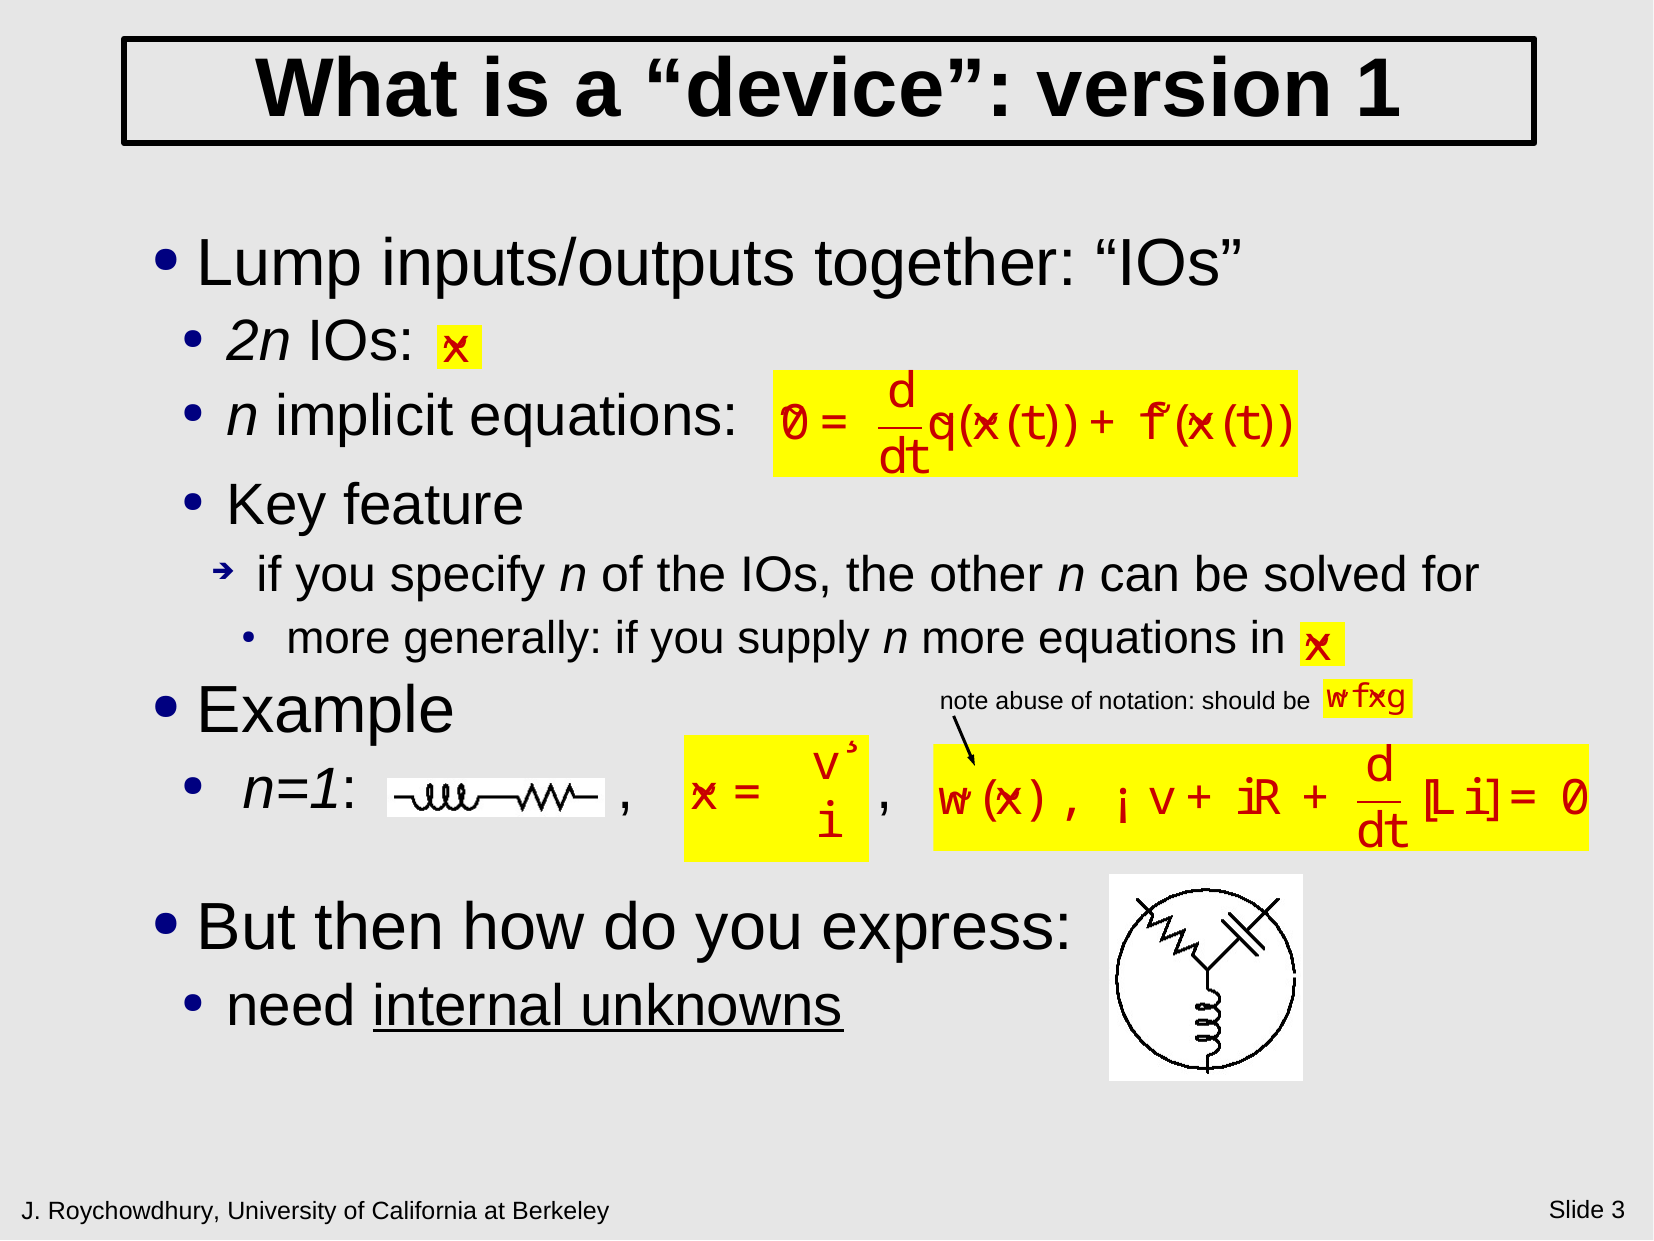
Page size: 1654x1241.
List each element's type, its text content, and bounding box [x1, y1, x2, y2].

picture [772, 369, 1299, 477]
picture [683, 735, 869, 862]
picture [933, 744, 1589, 852]
picture [1109, 874, 1303, 1081]
text_box note abuse of notation: should be [939, 686, 1320, 715]
title What is a “device”: version 1 [124, 38, 1535, 144]
picture [1322, 679, 1413, 719]
picture [437, 324, 483, 369]
picture [1299, 622, 1345, 666]
picture [387, 778, 605, 817]
list Lump inputs/outputs together: “IOs” 2n IOs: n implicit equations: Key feature if you specify n of the IOs, the other n can be solved for more generally: if you supply n more equations in Example n=1: , , But then how do you express: need internal unknowns [121, 230, 1534, 1126]
